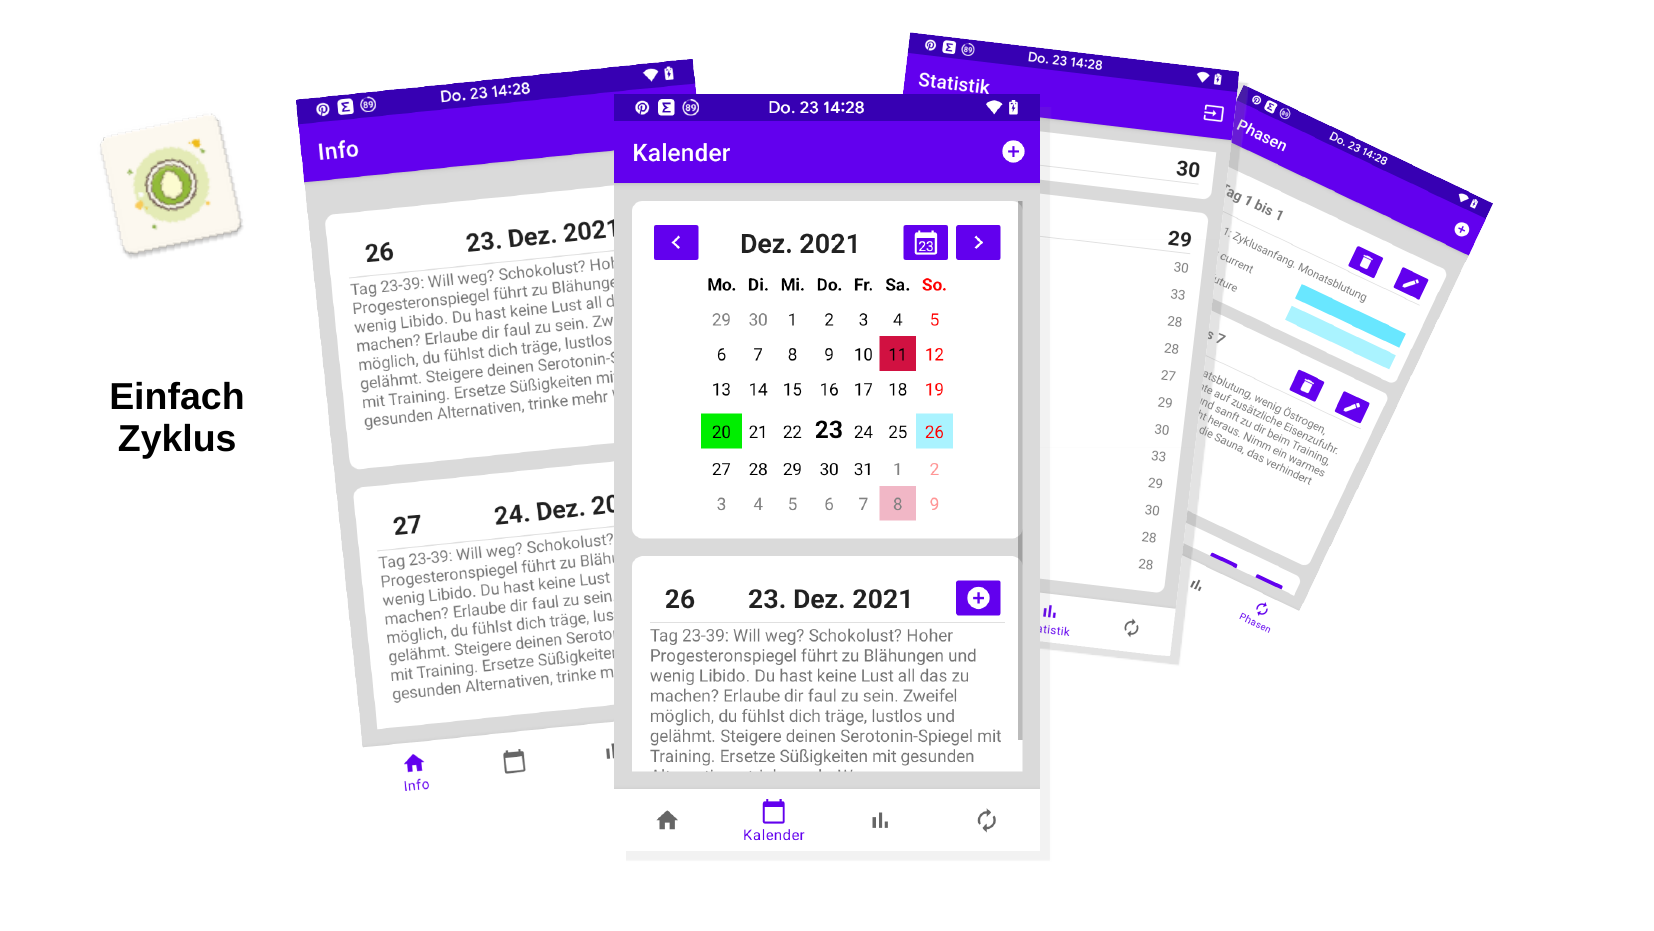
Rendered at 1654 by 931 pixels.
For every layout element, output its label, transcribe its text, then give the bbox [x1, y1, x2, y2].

text_box Einfach Zyklus [59, 368, 296, 468]
picture [80, 94, 260, 274]
picture [1187, 86, 1493, 647]
picture [295, 32, 1239, 851]
